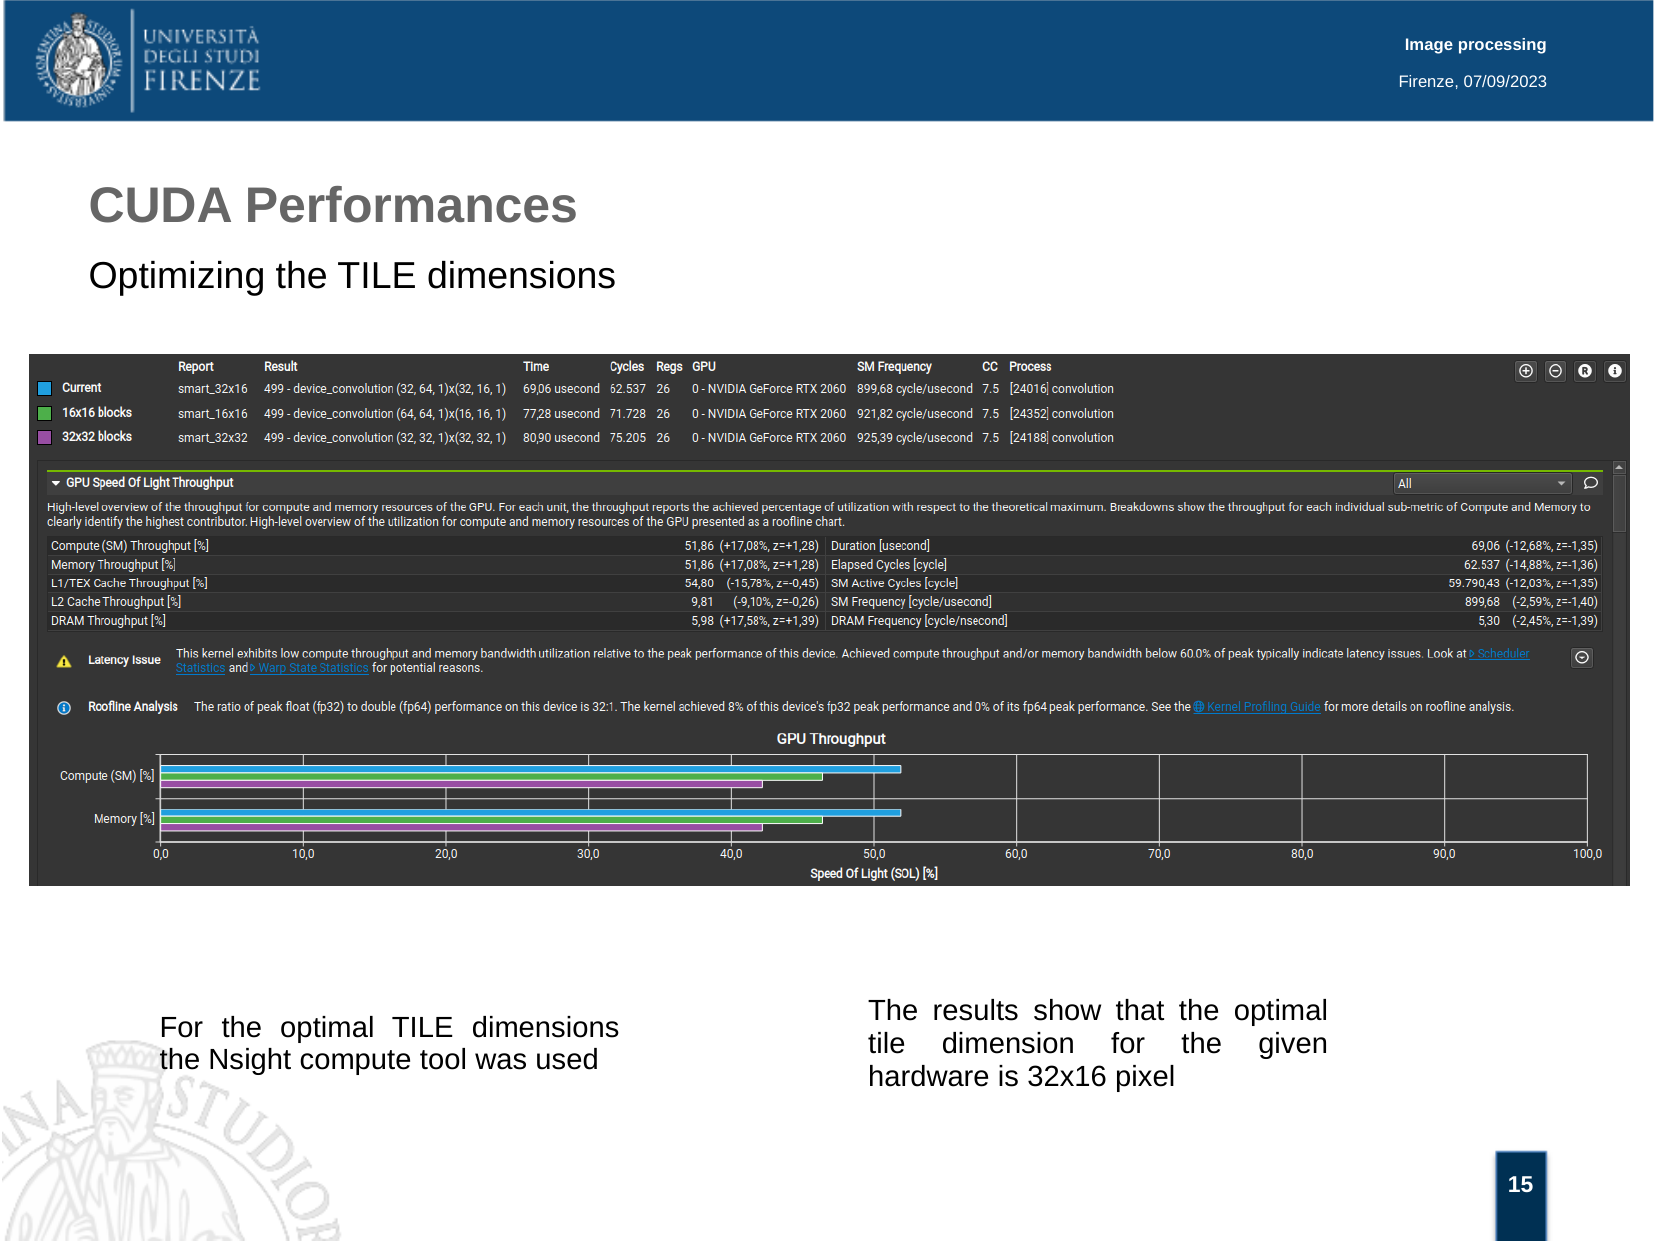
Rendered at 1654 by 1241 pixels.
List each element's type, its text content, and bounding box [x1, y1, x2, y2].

text_box The results show that the optimal tile dimension for the given hardware is 32x16 pixel [868, 935, 1329, 1152]
text_box CUDA Performances Optimizing the TILE dimensions [88, 149, 951, 297]
picture [2, 0, 1654, 1241]
text_box For the optimal TILE dimensions the Nsight compute tool was used [159, 935, 621, 1152]
text_box Image processing Firenze, 07/09/2023 [685, 24, 1548, 102]
text_box 15 [1505, 1160, 1536, 1208]
